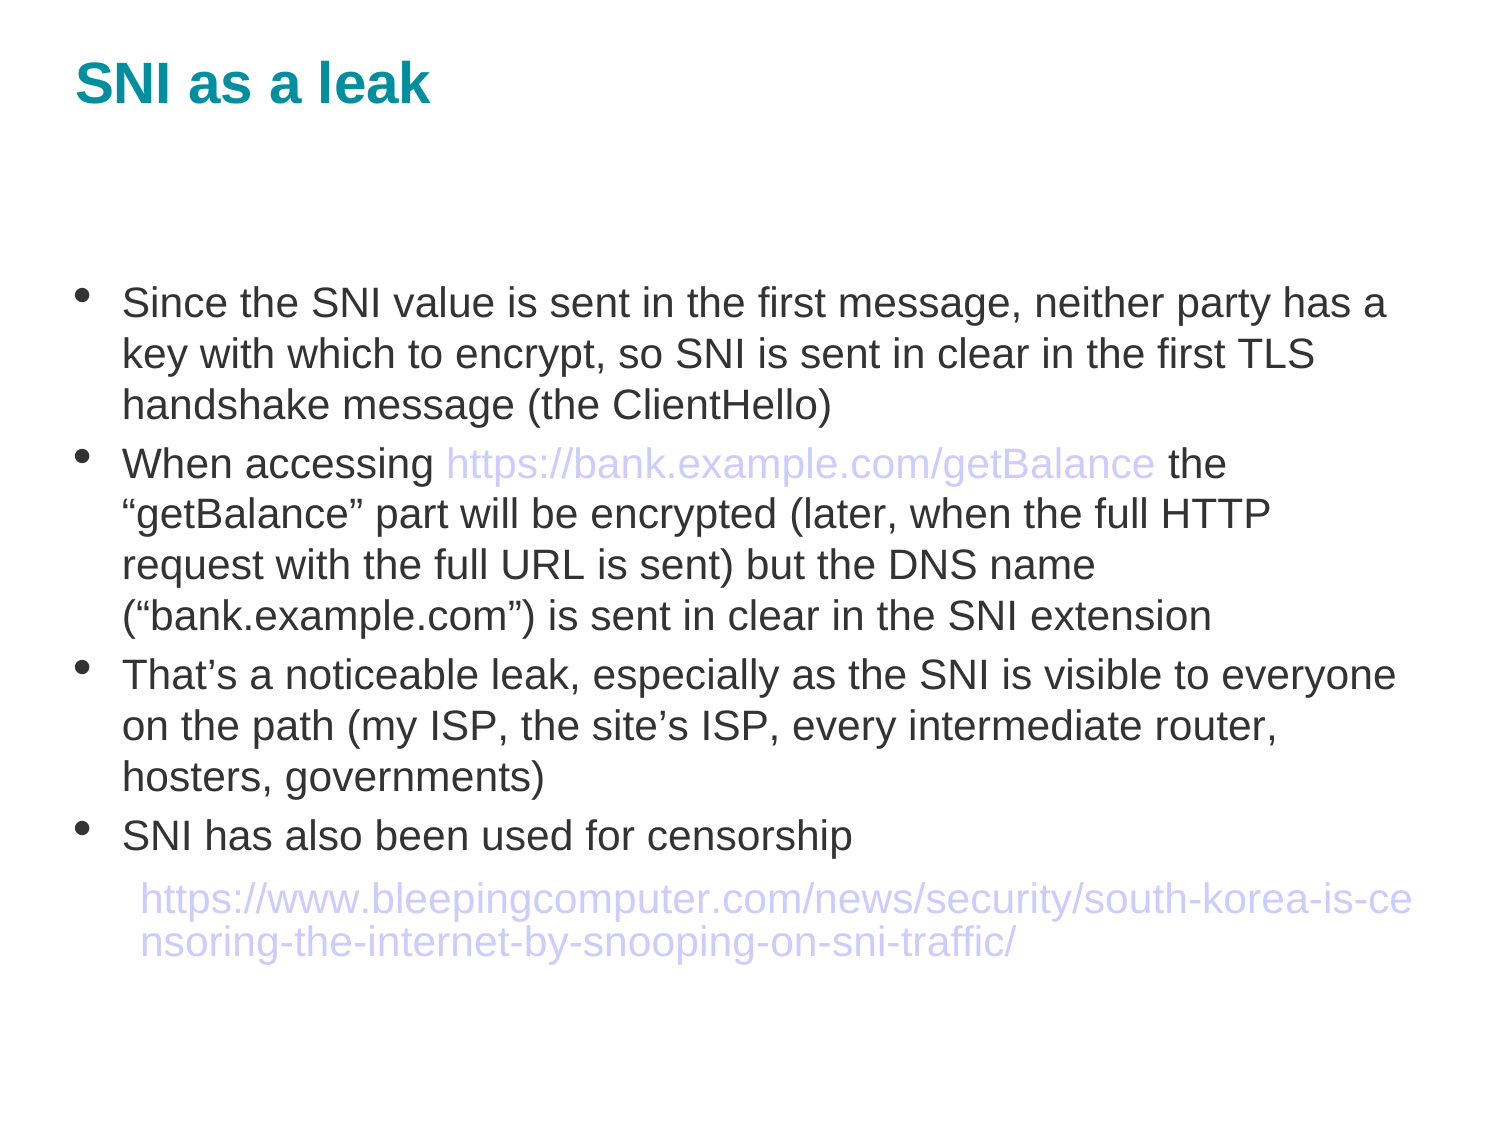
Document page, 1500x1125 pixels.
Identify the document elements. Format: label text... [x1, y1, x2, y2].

list Since the SNI value is sent in the first message, neither party has a key with which to encrypt, so SNI is sent in clear in the first TLS handshake message (the ClientHello) When accessing https://bank.example.com/getBalance the “getBalance” part will be encrypted (later, when the full HTTP request with the full URL is sent) but the DNS name (“bank.example.com”) is sent in clear in the SNI extension That’s a noticeable leak, especially as the SNI is visible to everyone on the path (my ISP, the site’s ISP, every intermediate router, hosters, governments) SNI has also been used for censorship https://www.bleepingcomputer.com/news/security/south-korea-is-censoring-the-internet-by-snooping-on-sni-traffic/ [75, 275, 1426, 928]
title SNI as a leak [75, 44, 1426, 233]
